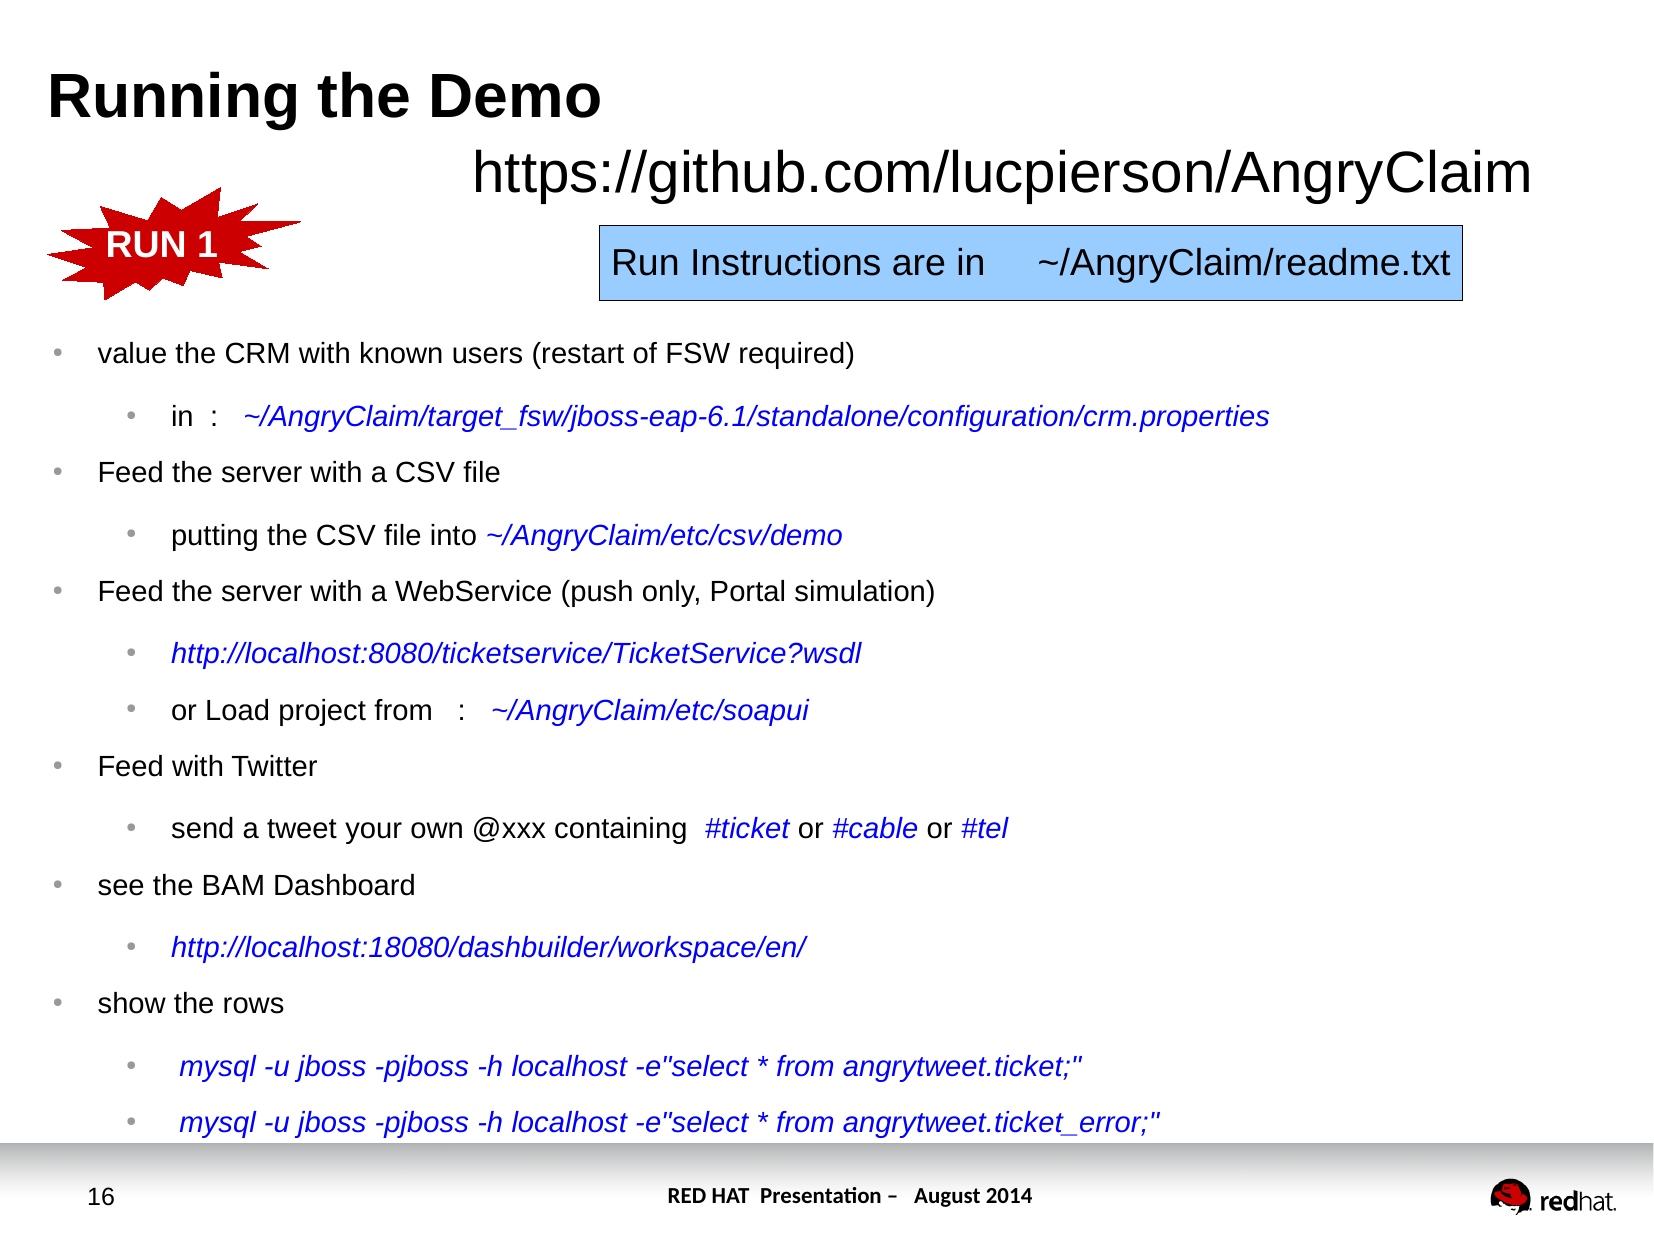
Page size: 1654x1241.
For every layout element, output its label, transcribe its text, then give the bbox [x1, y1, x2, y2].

picture [0, 1143, 1654, 1241]
text_box RUN 1 [47, 187, 301, 300]
list value the CRM with known users (restart of FSW required) in : ~/AngryClaim/target_fsw/jboss-eap-6.1/standalone/configuration/crm.properties Feed the server with a CSV file putting the CSV file into ~/AngryClaim/etc/csv/demo Feed the server with a WebService (push only, Portal simulation) http://localhost:8080/ticketservice/TicketService?wsdl or Load project from : ~/AngryClaim/etc/soapui Feed with Twitter send a tweet your own @xxx containing #ticket or #cable or #tel see the BAM Dashboard http://localhost:18080/dashbuilder/workspace/en/ show the rows mysql -u jboss -pjboss -h localhost -e"select * from angrytweet.ticket;" mysql -u jboss -pjboss -h localhost -e"select * from angrytweet.ticket_error;" [37, 337, 1617, 1139]
text_box Run Instructions are in ~/AngryClaim/readme.txt [599, 225, 1463, 301]
list https://github.com/lucpierson/AngryClaim [412, 140, 1576, 226]
title Running the Demo [47, 2, 1536, 190]
